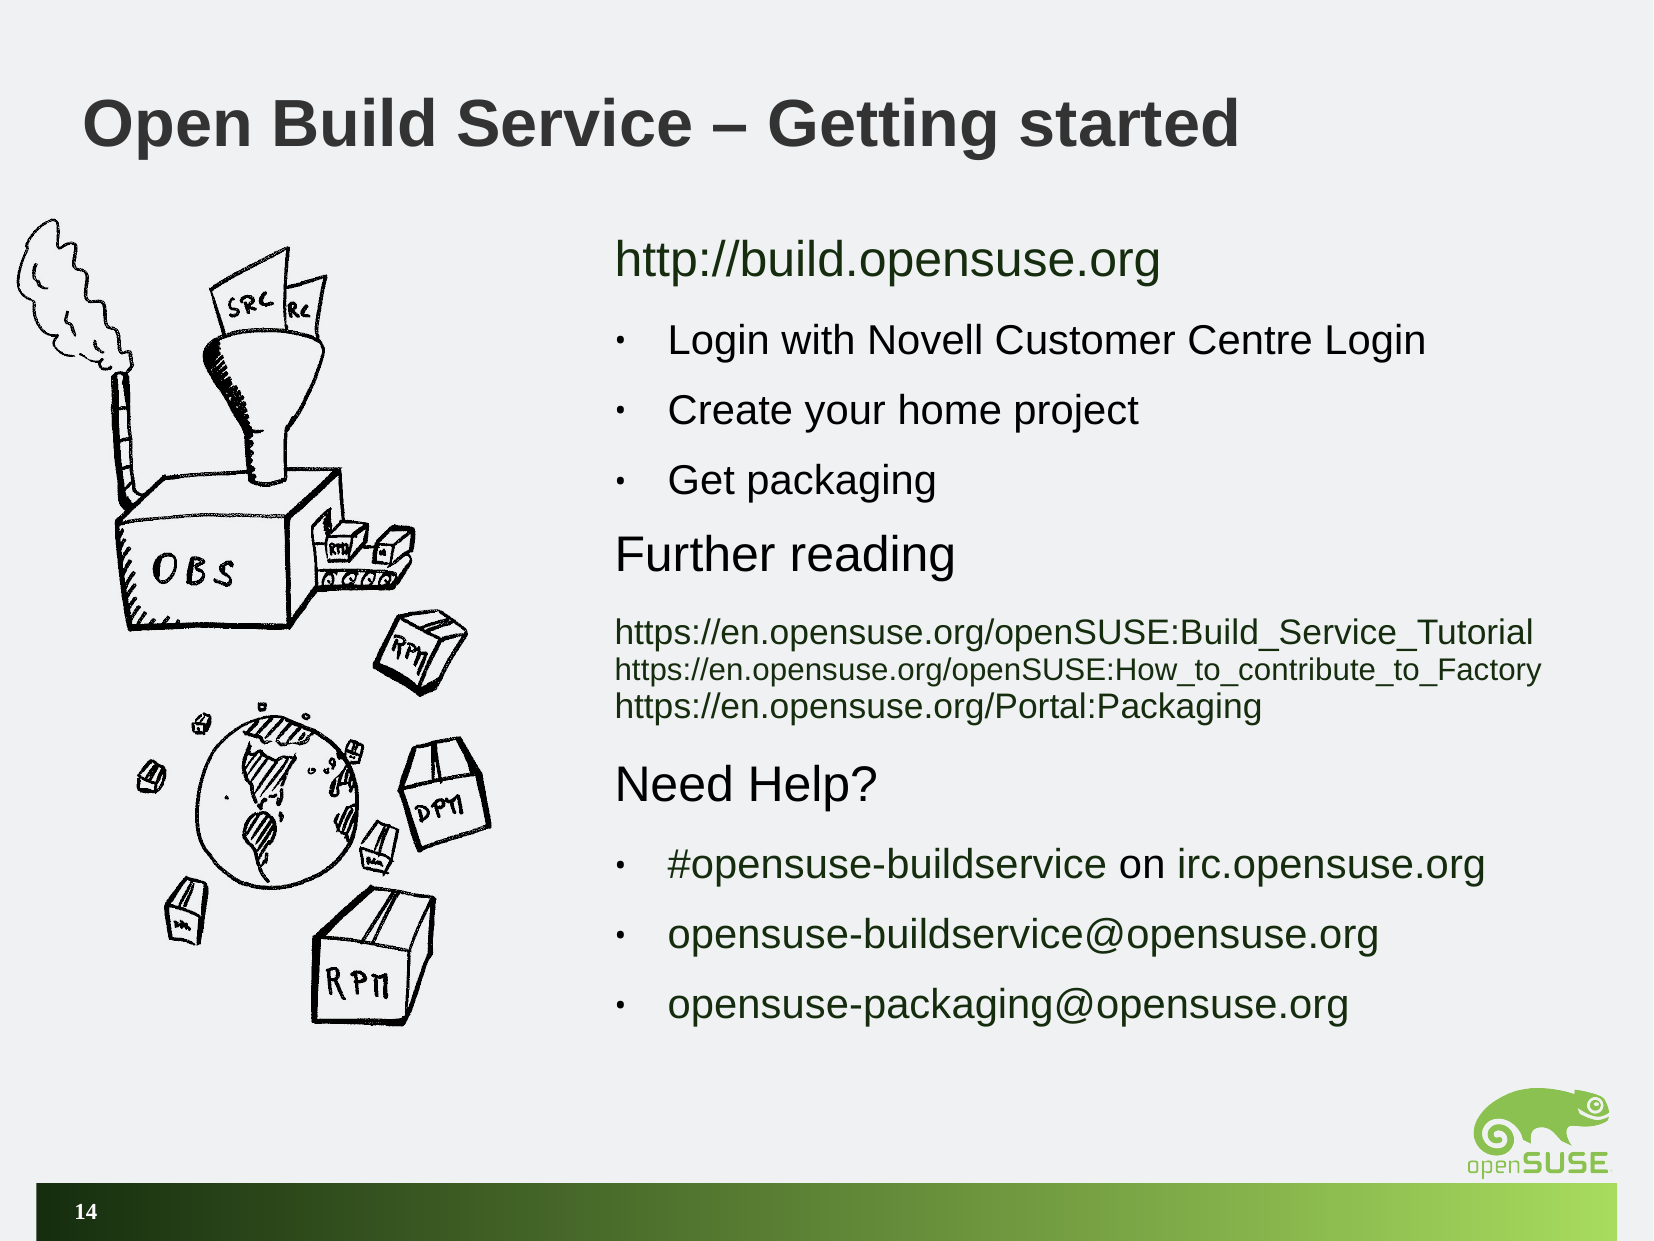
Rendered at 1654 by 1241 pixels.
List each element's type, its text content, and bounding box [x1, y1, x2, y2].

list http://build.opensuse.org Login with Novell Customer Centre Login Create your home project Get packaging Further reading https://en.opensuse.org/openSUSE:Build_Service_Tutorial https://en.opensuse.org/openSUSE:How_to_contribute_to_Factoryhttps://en.opensuse.org/Portal:Packaging Need Help? #opensuse-buildservice on irc.opensuse.org opensuse-buildservice@opensuse.org opensuse-packaging@opensuse.org [543, 231, 1571, 1136]
picture [0, 0, 1654, 1241]
title Open Build Service – Getting started [82, 49, 1571, 198]
